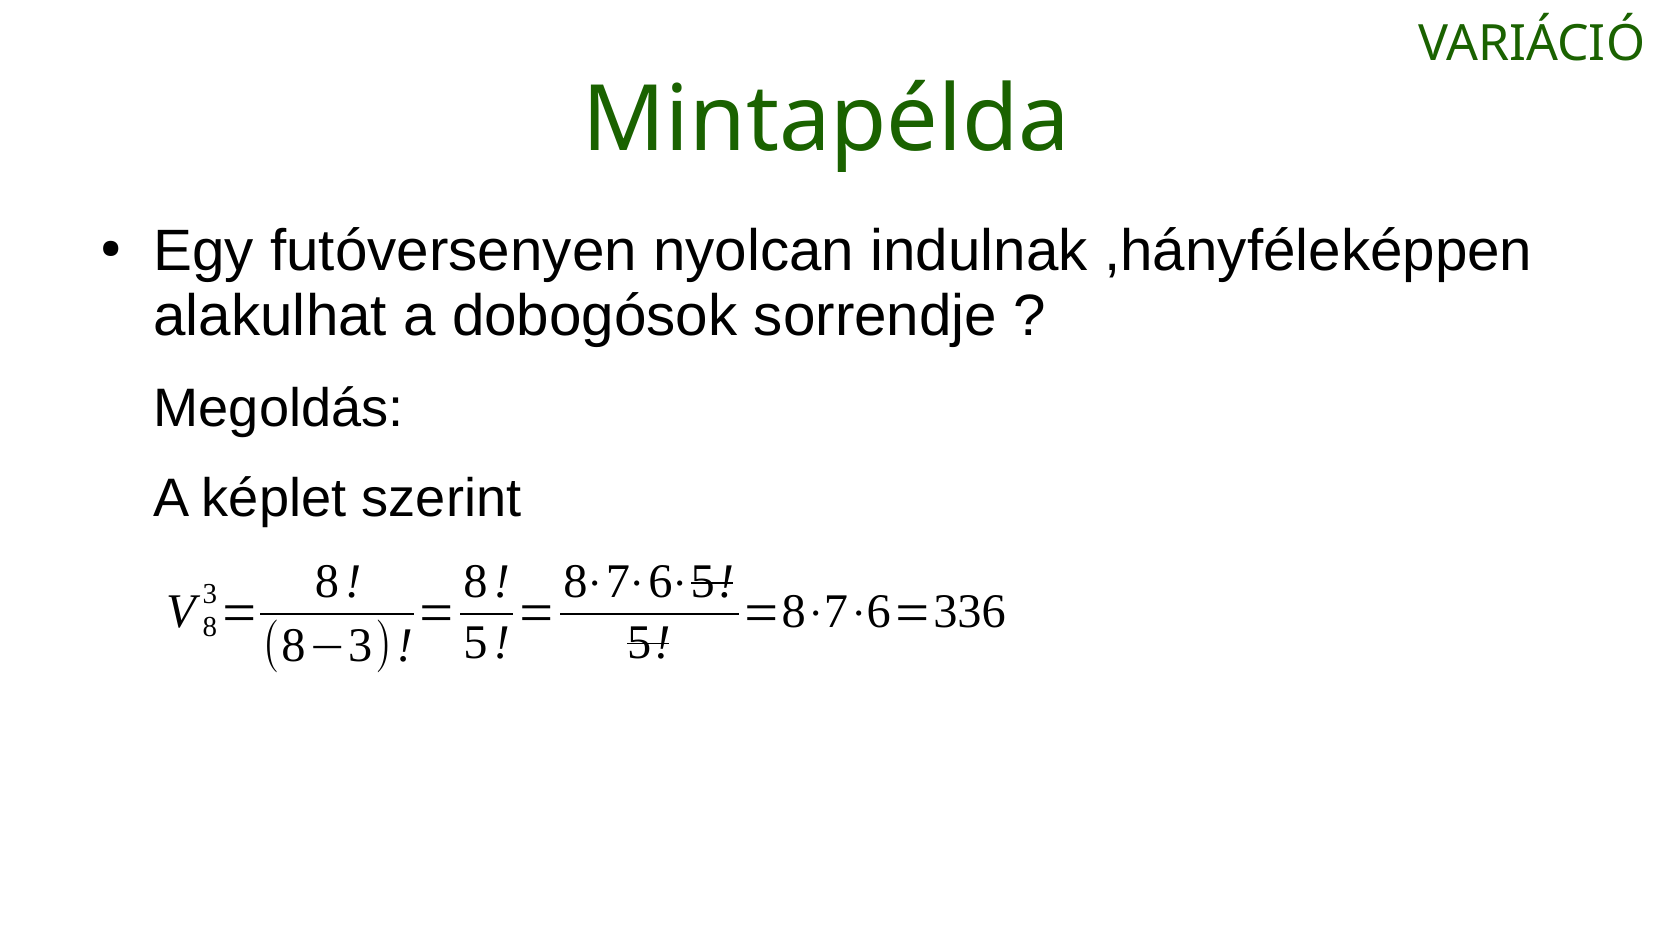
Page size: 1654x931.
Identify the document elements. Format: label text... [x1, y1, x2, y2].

list Egy futóversenyen nyolcan indulnak ,hányféleképpen alakulhat a dobogósok sorrendje ? Megoldás: A képlet szerint [82, 217, 1571, 758]
title Mintapélda [82, 37, 1571, 193]
chart [154, 555, 1021, 676]
title VARIÁCIÓ [1410, 0, 1654, 110]
